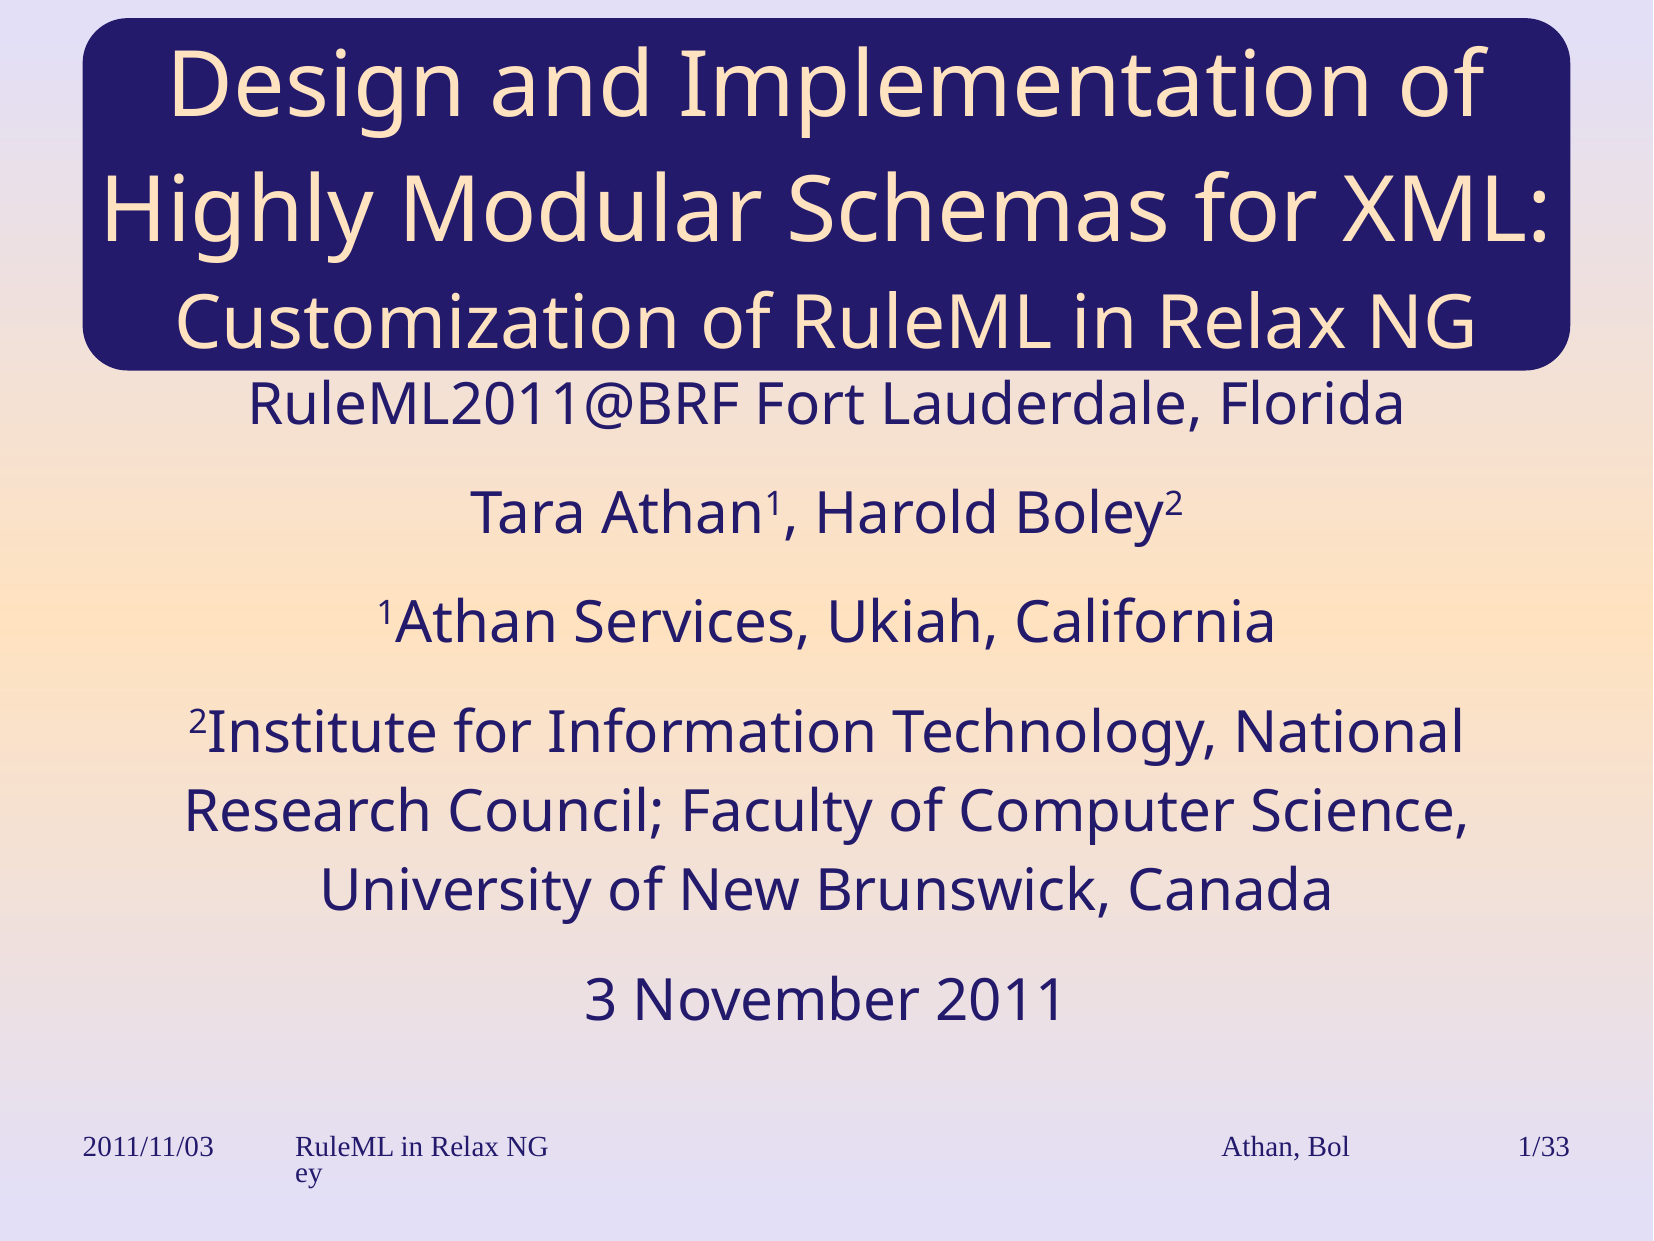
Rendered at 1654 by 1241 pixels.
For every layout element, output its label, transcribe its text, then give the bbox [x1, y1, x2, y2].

title Design and Implementation of Highly Modular Schemas for XML: Customization of RuleML in Relax NG [82, 47, 1571, 290]
subtitle RuleML2011@BRF Fort Lauderdale, Florida Tara Athan1, Harold Boley2 1Athan Services, Ukiah, California 2Institute for Information Technology, National Research Council; Faculty of Computer Science, University of New Brunswick, Canada 3 November 2011 [59, 290, 1595, 1109]
